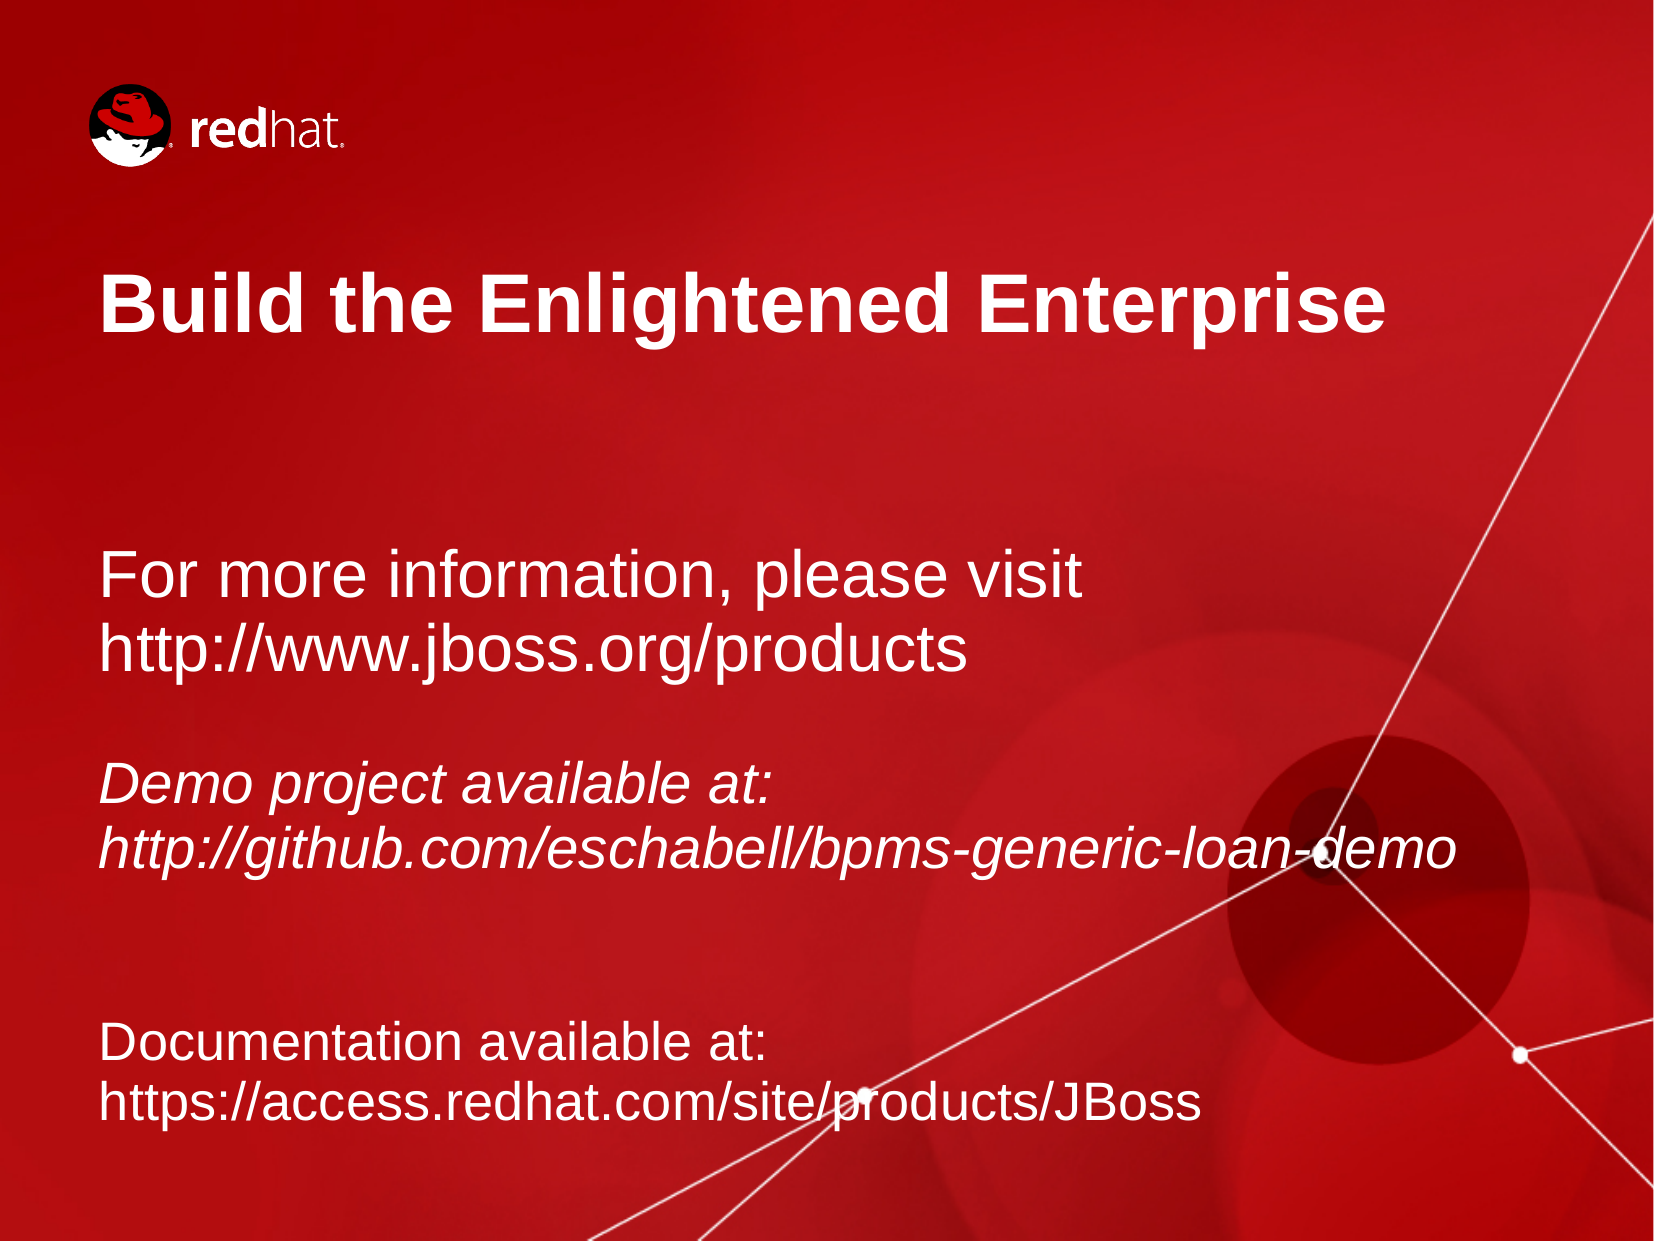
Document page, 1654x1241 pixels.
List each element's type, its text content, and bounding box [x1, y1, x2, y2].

text_box Build the Enlightened Enterprise For more information, please visit http://www.jboss.org/products Demo project available at: http://github.com/eschabell/bpms-generic-loan-demo Documentation available at: https://access.redhat.com/site/products/JBoss [84, 250, 1535, 1050]
picture [0, 0, 1654, 1241]
